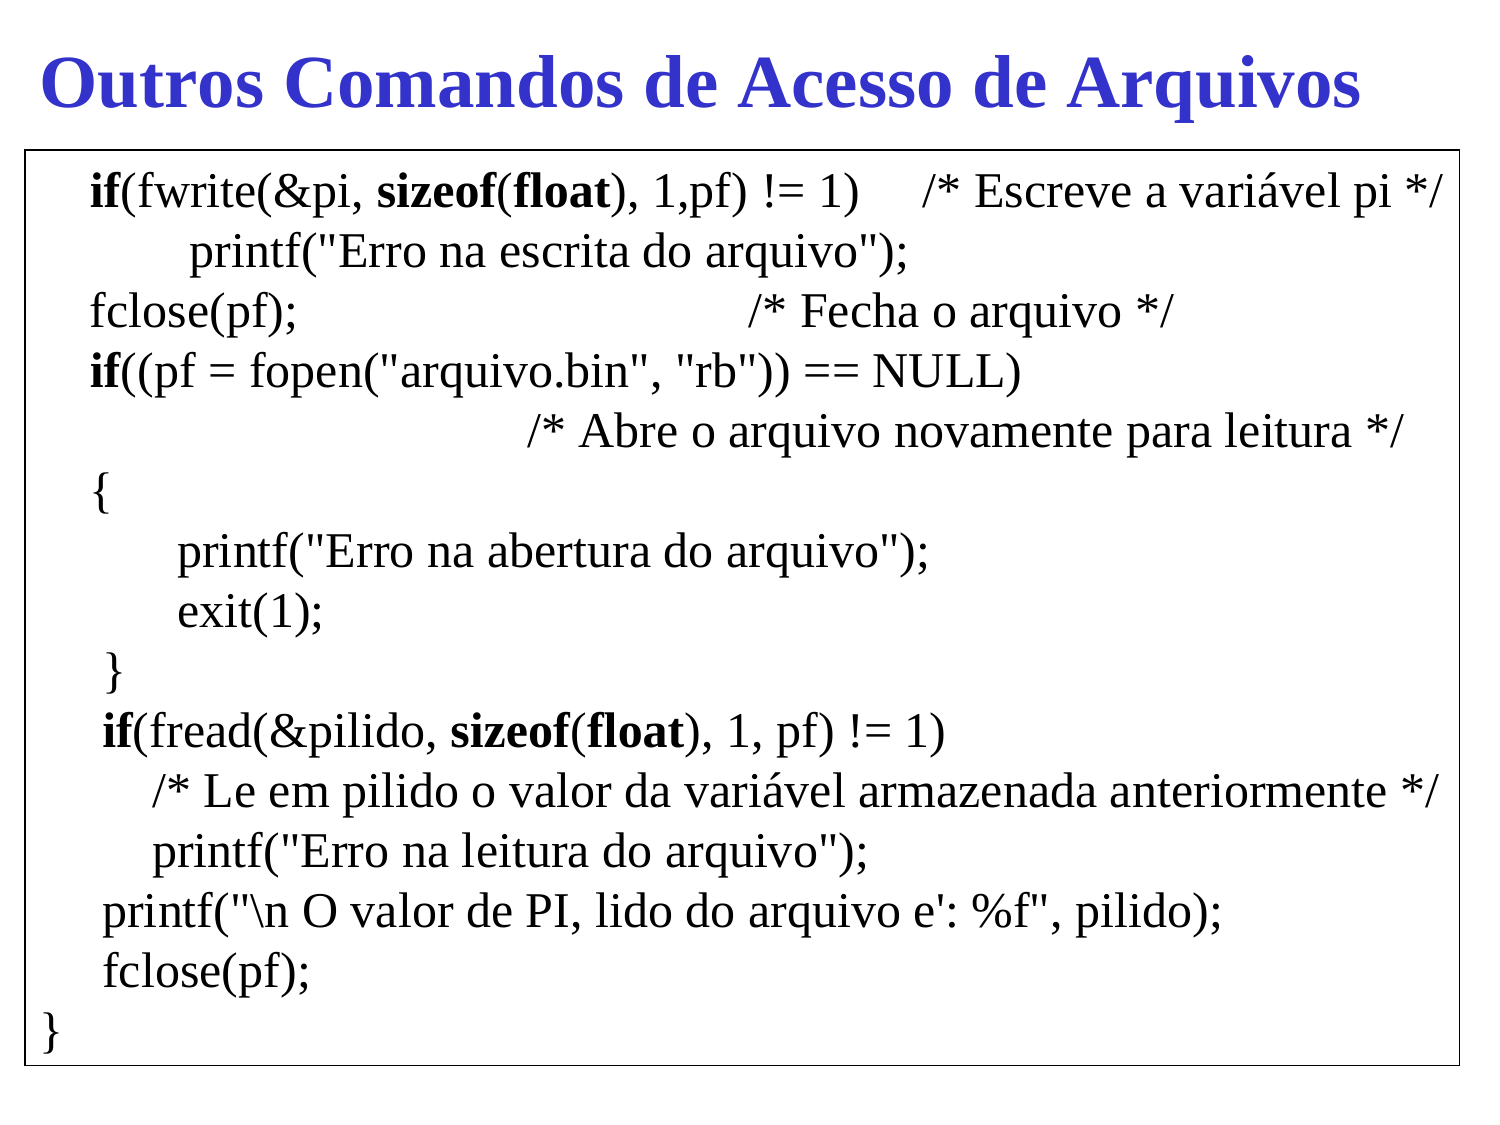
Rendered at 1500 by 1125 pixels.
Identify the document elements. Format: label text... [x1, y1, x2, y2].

text_box if(fwrite(&pi, sizeof(float), 1,pf) != 1) /* Escreve a variável pi */ printf("Erro na escrita do arquivo"); fclose(pf); /* Fecha o arquivo */ if((pf = fopen("arquivo.bin", "rb")) == NULL) /* Abre o arquivo novamente para leitura */ { printf("Erro na abertura do arquivo"); exit(1); } if(fread(&pilido, sizeof(float), 1, pf) != 1) /* Le em pilido o valor da variável armazenada anteriormente */ printf("Erro na leitura do arquivo"); printf("\n O valor de PI, lido do arquivo e': %f", pilido); fclose(pf); } [24, 149, 1460, 1066]
text_box Outros Comandos de Acesso de Arquivos [24, 24, 1379, 131]
